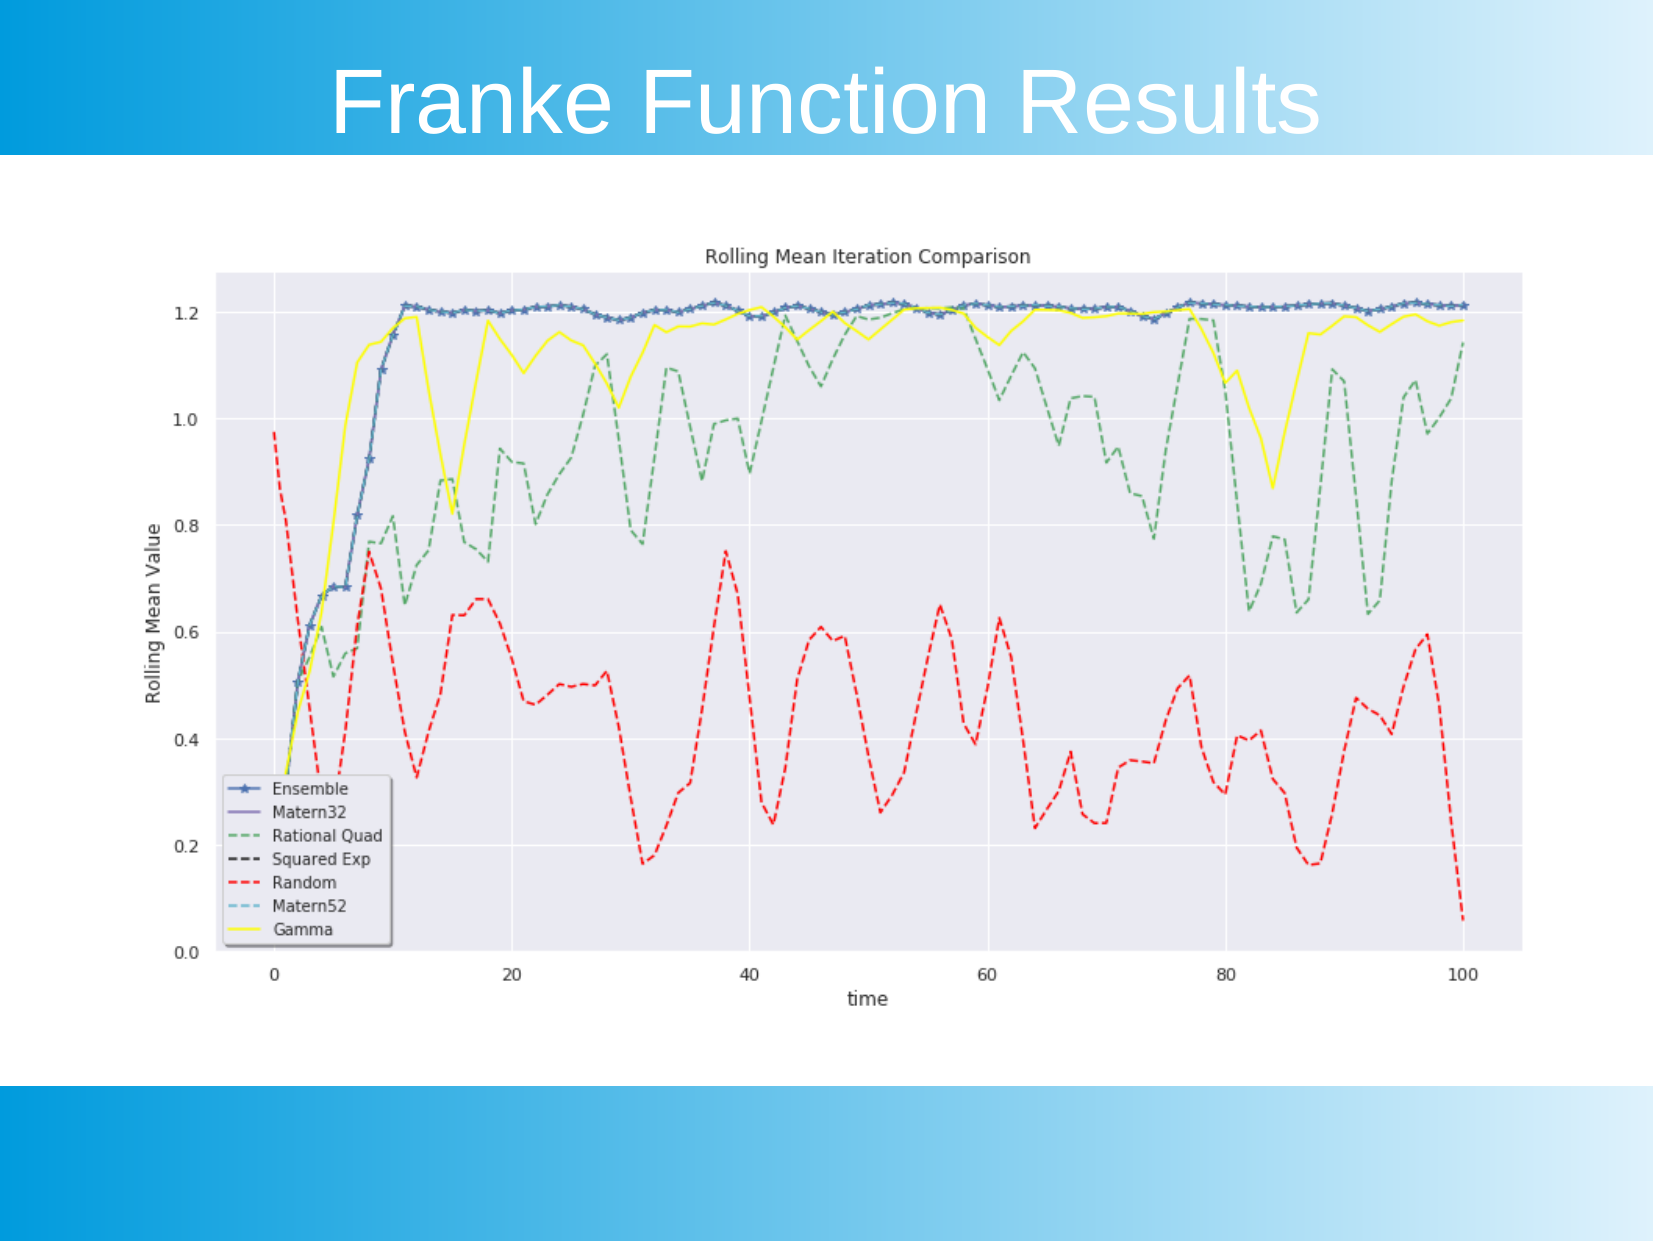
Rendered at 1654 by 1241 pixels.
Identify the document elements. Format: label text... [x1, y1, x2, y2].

picture [135, 237, 1543, 1021]
title Franke Function Results [82, 49, 1571, 155]
